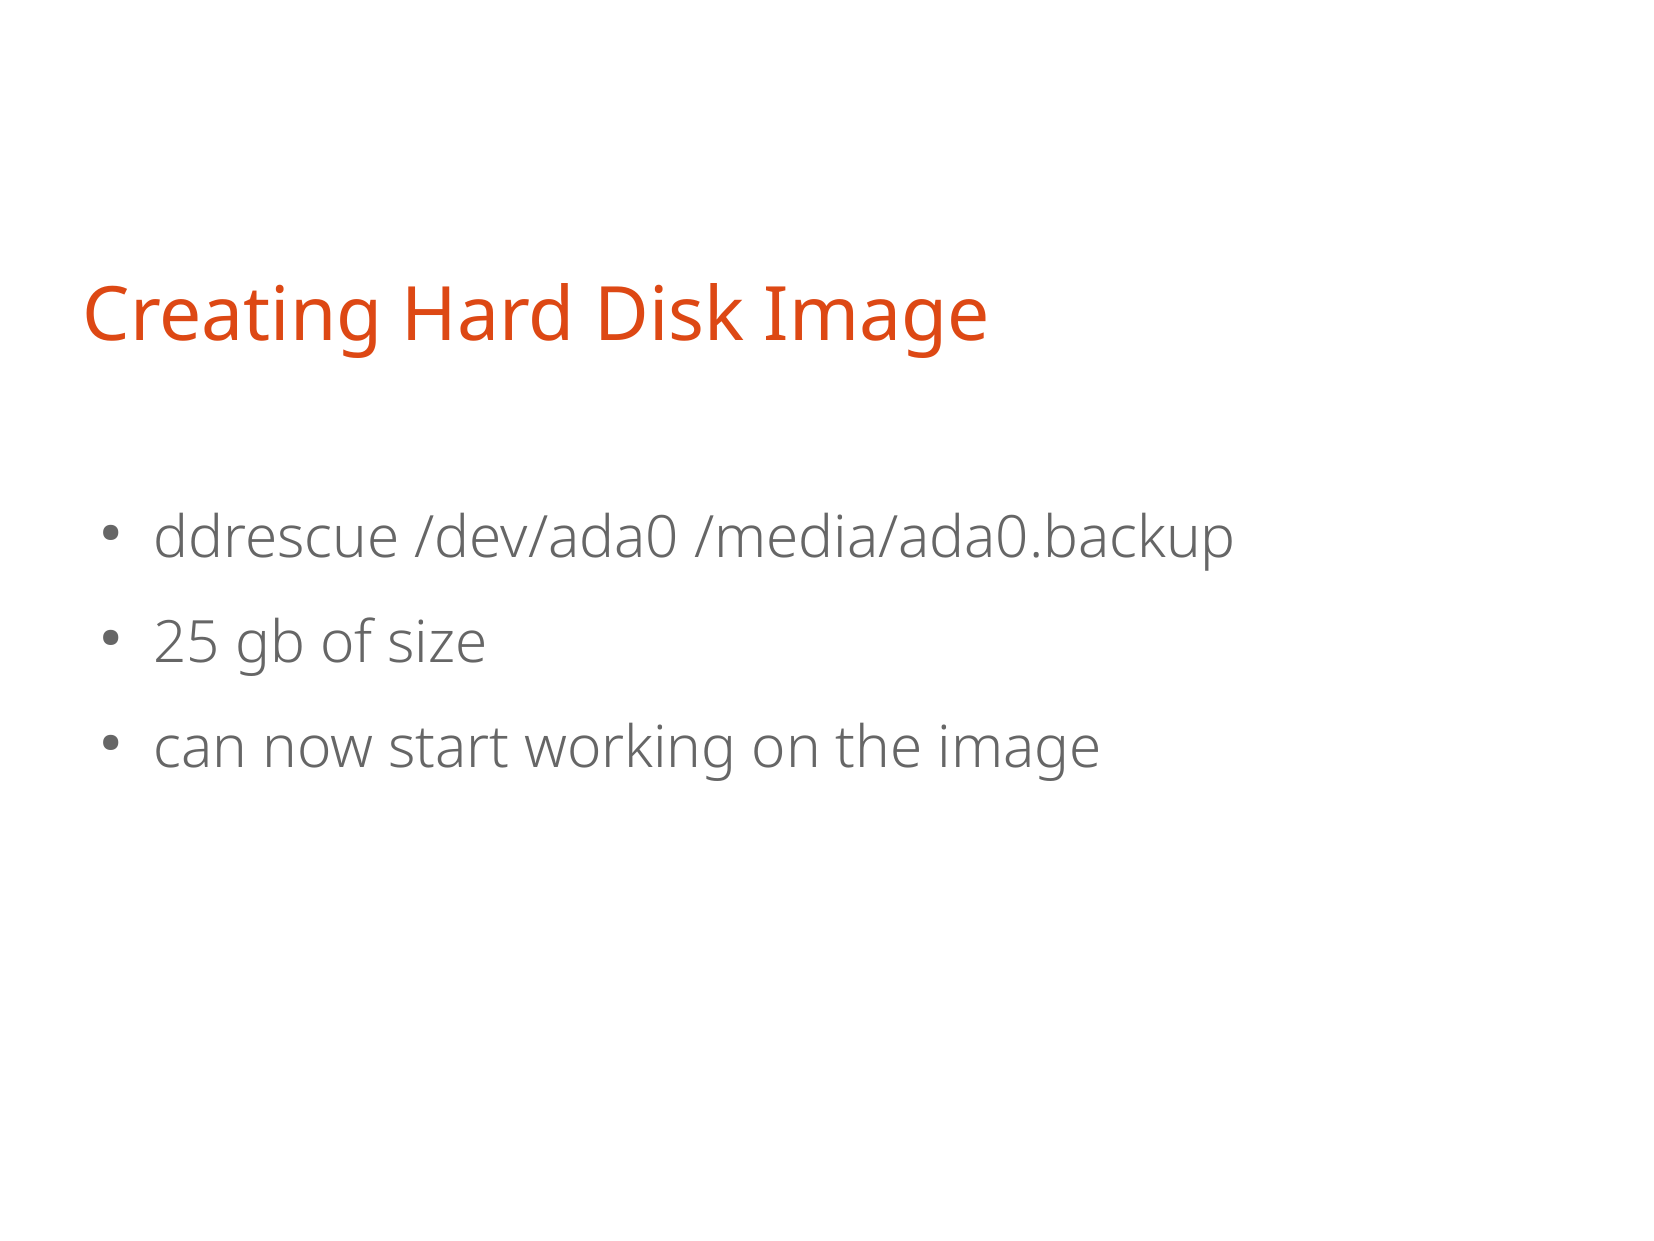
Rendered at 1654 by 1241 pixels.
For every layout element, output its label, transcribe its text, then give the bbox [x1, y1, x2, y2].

title Creating Hard Disk Image [82, 248, 1571, 375]
list ddrescue /dev/ada0 /media/ada0.backup 25 gb of size can now start working on the image [82, 389, 1571, 1010]
